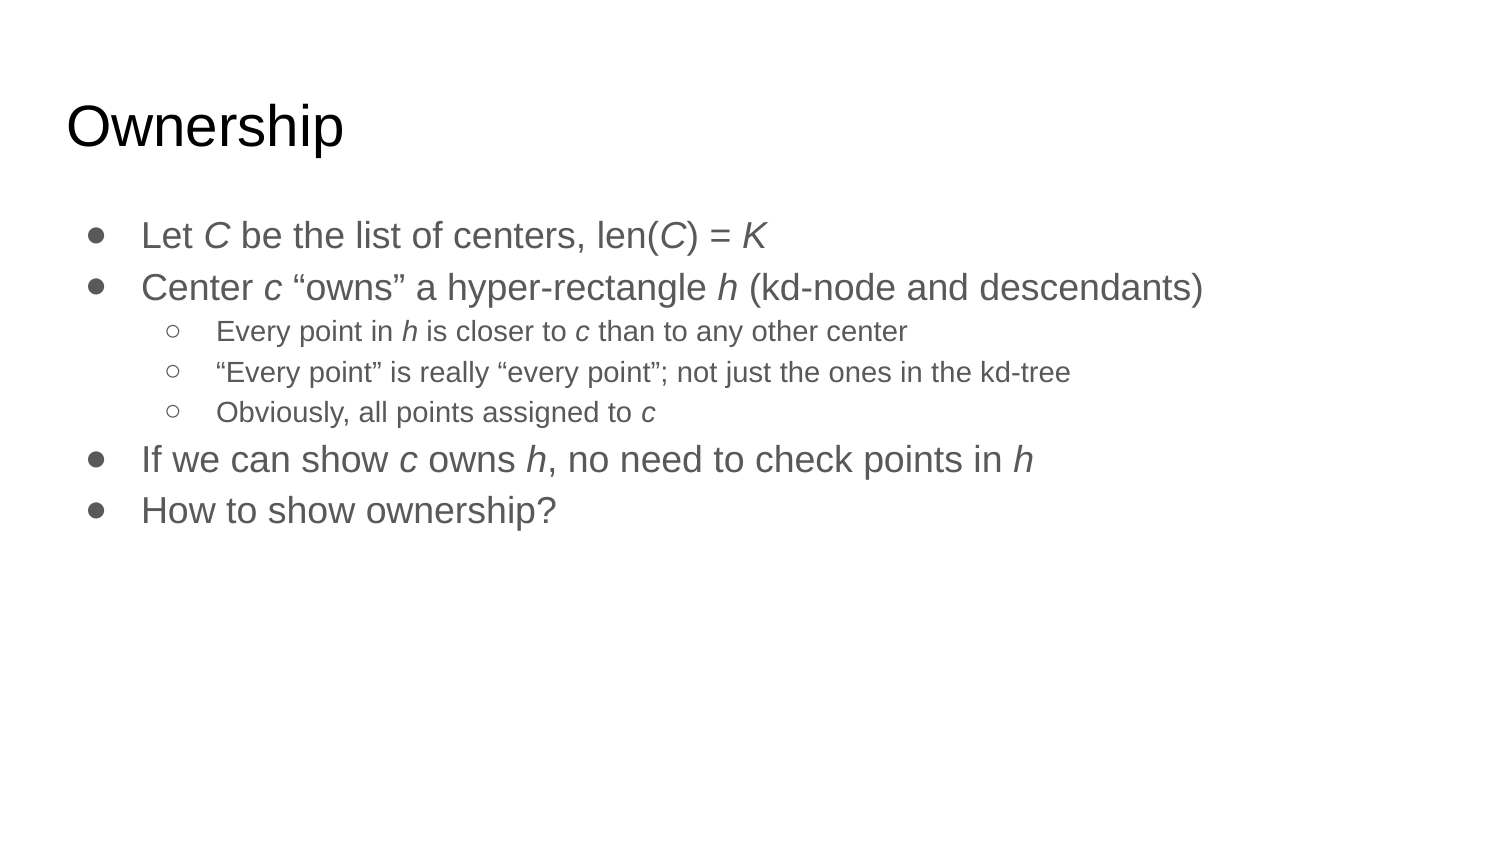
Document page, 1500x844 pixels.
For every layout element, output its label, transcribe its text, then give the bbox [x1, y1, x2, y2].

list Let C be the list of centers, len(C) = K Center c “owns” a hyper-rectangle h (kd-node and descendants) Every point in h is closer to c than to any other center “Every point” is really “every point”; not just the ones in the kd-tree Obviously, all points assigned to c If we can show c owns h, no need to check points in h How to show ownership? [51, 189, 1449, 750]
title Ownership [51, 72, 1449, 167]
